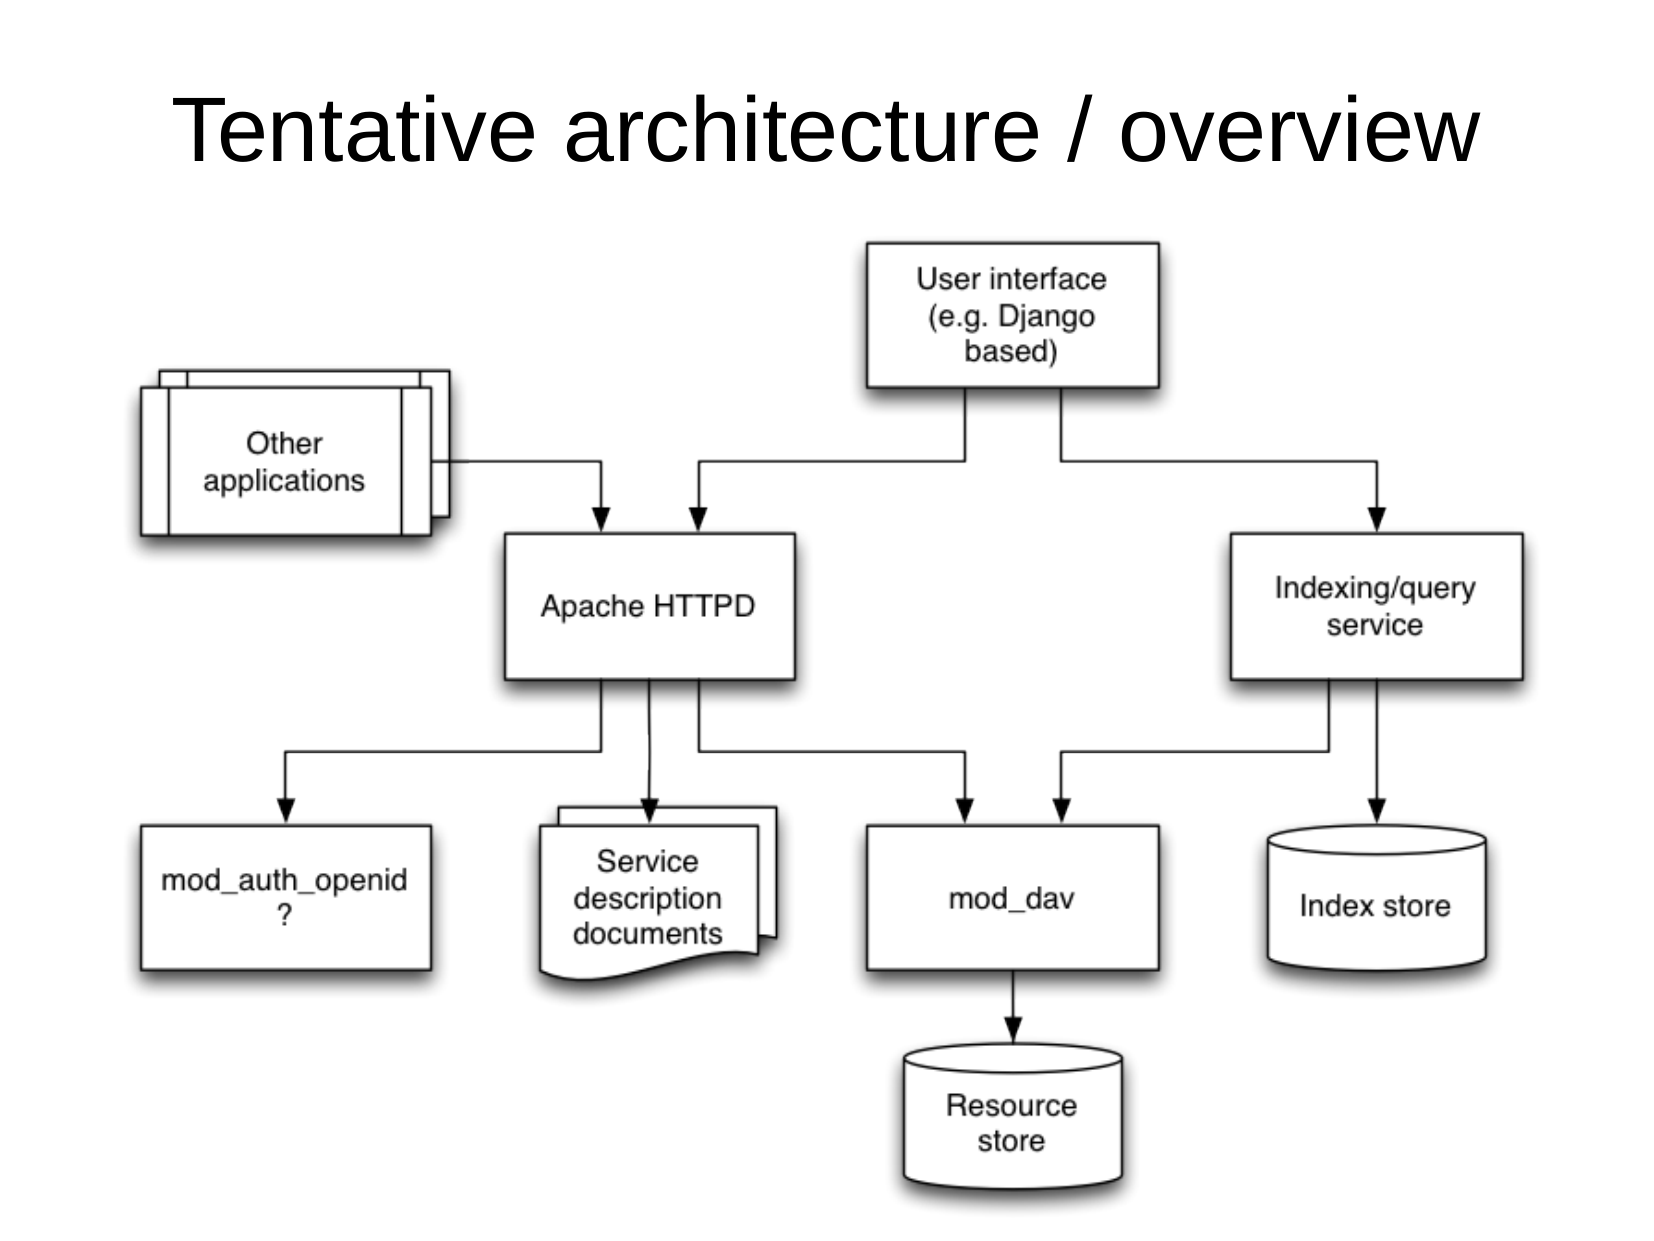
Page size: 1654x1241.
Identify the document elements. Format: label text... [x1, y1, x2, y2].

title Tentative architecture / overview [82, 25, 1571, 233]
picture [111, 223, 1550, 1229]
